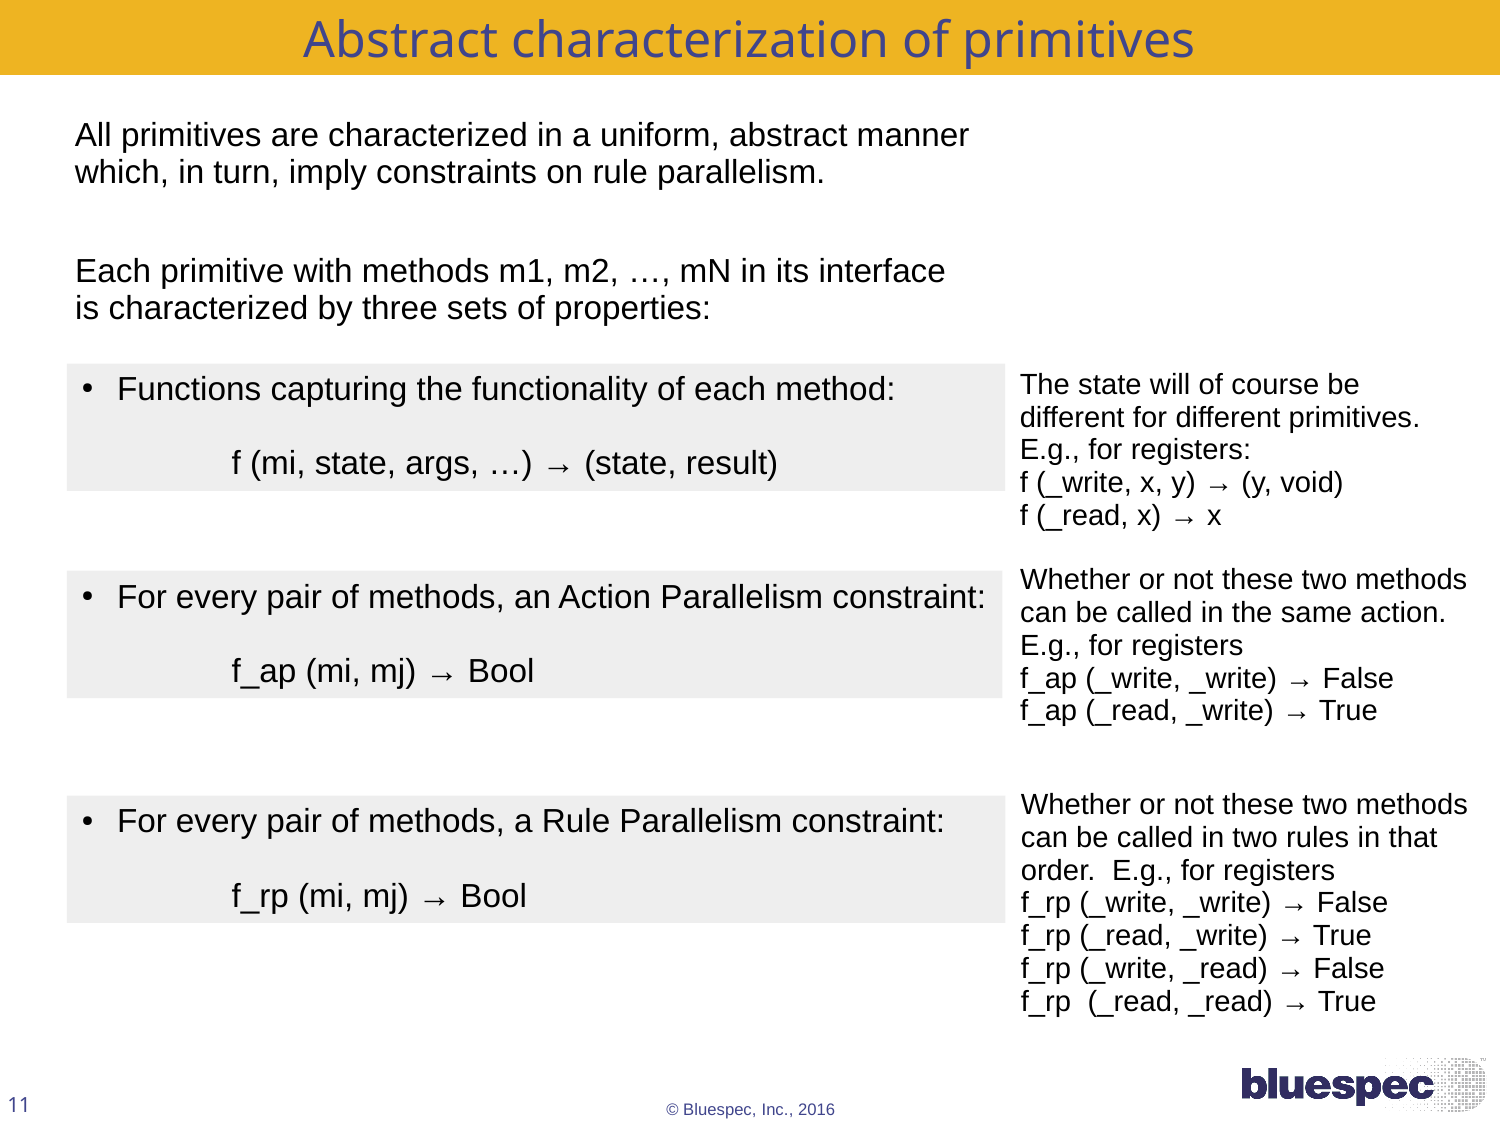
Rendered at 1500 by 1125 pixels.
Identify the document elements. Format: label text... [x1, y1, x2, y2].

picture [1242, 1058, 1487, 1112]
text_box Abstract characterization of primitives [0, 0, 1500, 75]
text_box For every pair of methods, a Rule Parallelism constraint: f_rp (mi, mj) → Bool [66, 795, 1006, 923]
text_box Whether or not these two methods can be called in the same action. E.g., for registers f_ap (_write, _write) → False f_ap (_read, _write) → True [1005, 555, 1486, 735]
slide_number <number> [7, 1044, 320, 1120]
text_box For every pair of methods, an Action Parallelism constraint: f_ap (mi, mj) → Bool [66, 570, 1003, 699]
text_box Whether or not these two methods can be called in two rules in that order. E.g., for registers f_rp (_write, _write) → False f_rp (_read, _write) → True f_rp (_write, _read) → False f_rp (_read, _read) → True [1006, 780, 1486, 1058]
text_box The state will of course be different for different primitives. E.g., for registers: f (_write, x, y) → (y, void) f (_read, x) → x [1005, 360, 1485, 540]
text_box All primitives are characterized in a uniform, abstract manner which, in turn, imply constraints on rule parallelism. [60, 108, 986, 199]
text_box Functions capturing the functionality of each method: f (mi, state, args, …) → (state, result) [66, 363, 1005, 491]
text_box Each primitive with methods m1, m2, …, mN in its interface is characterized by three sets of properties: [60, 244, 963, 335]
